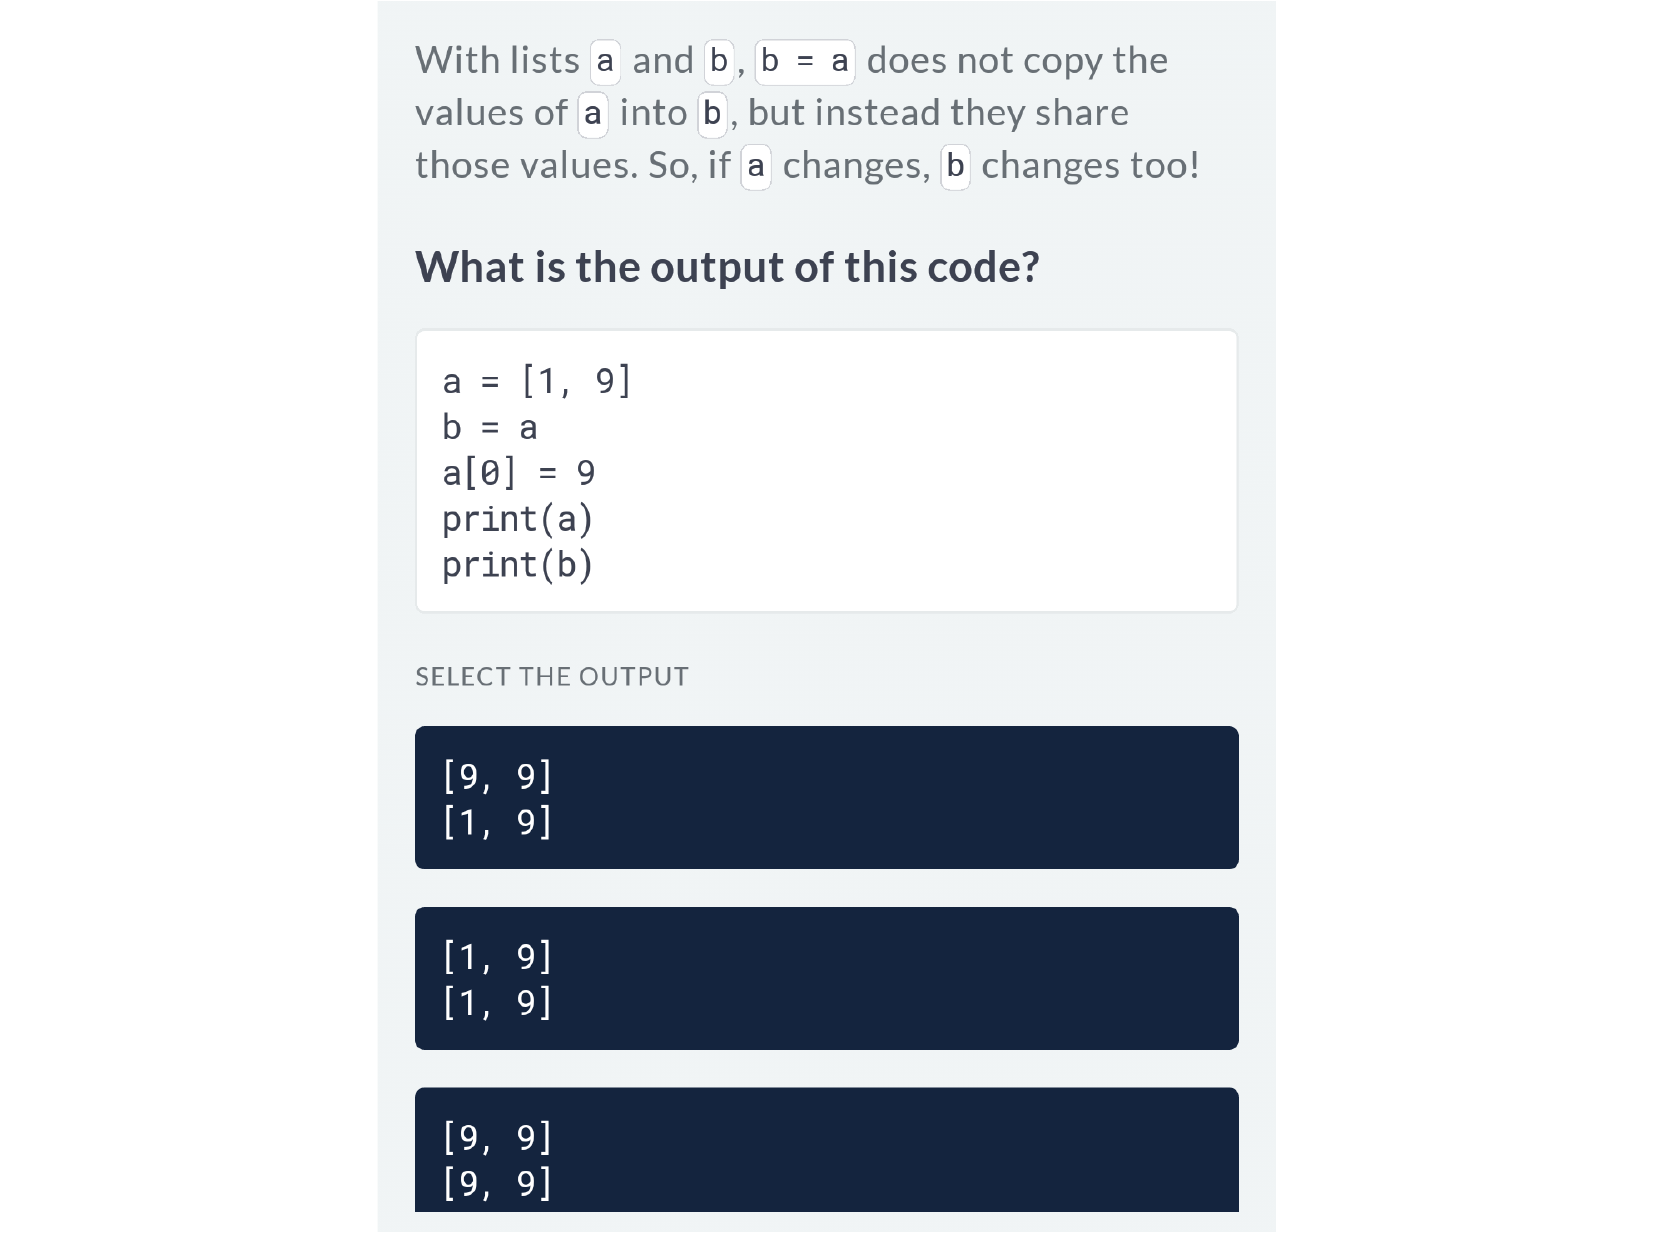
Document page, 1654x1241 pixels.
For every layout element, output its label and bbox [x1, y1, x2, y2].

picture [377, 1, 1276, 1232]
